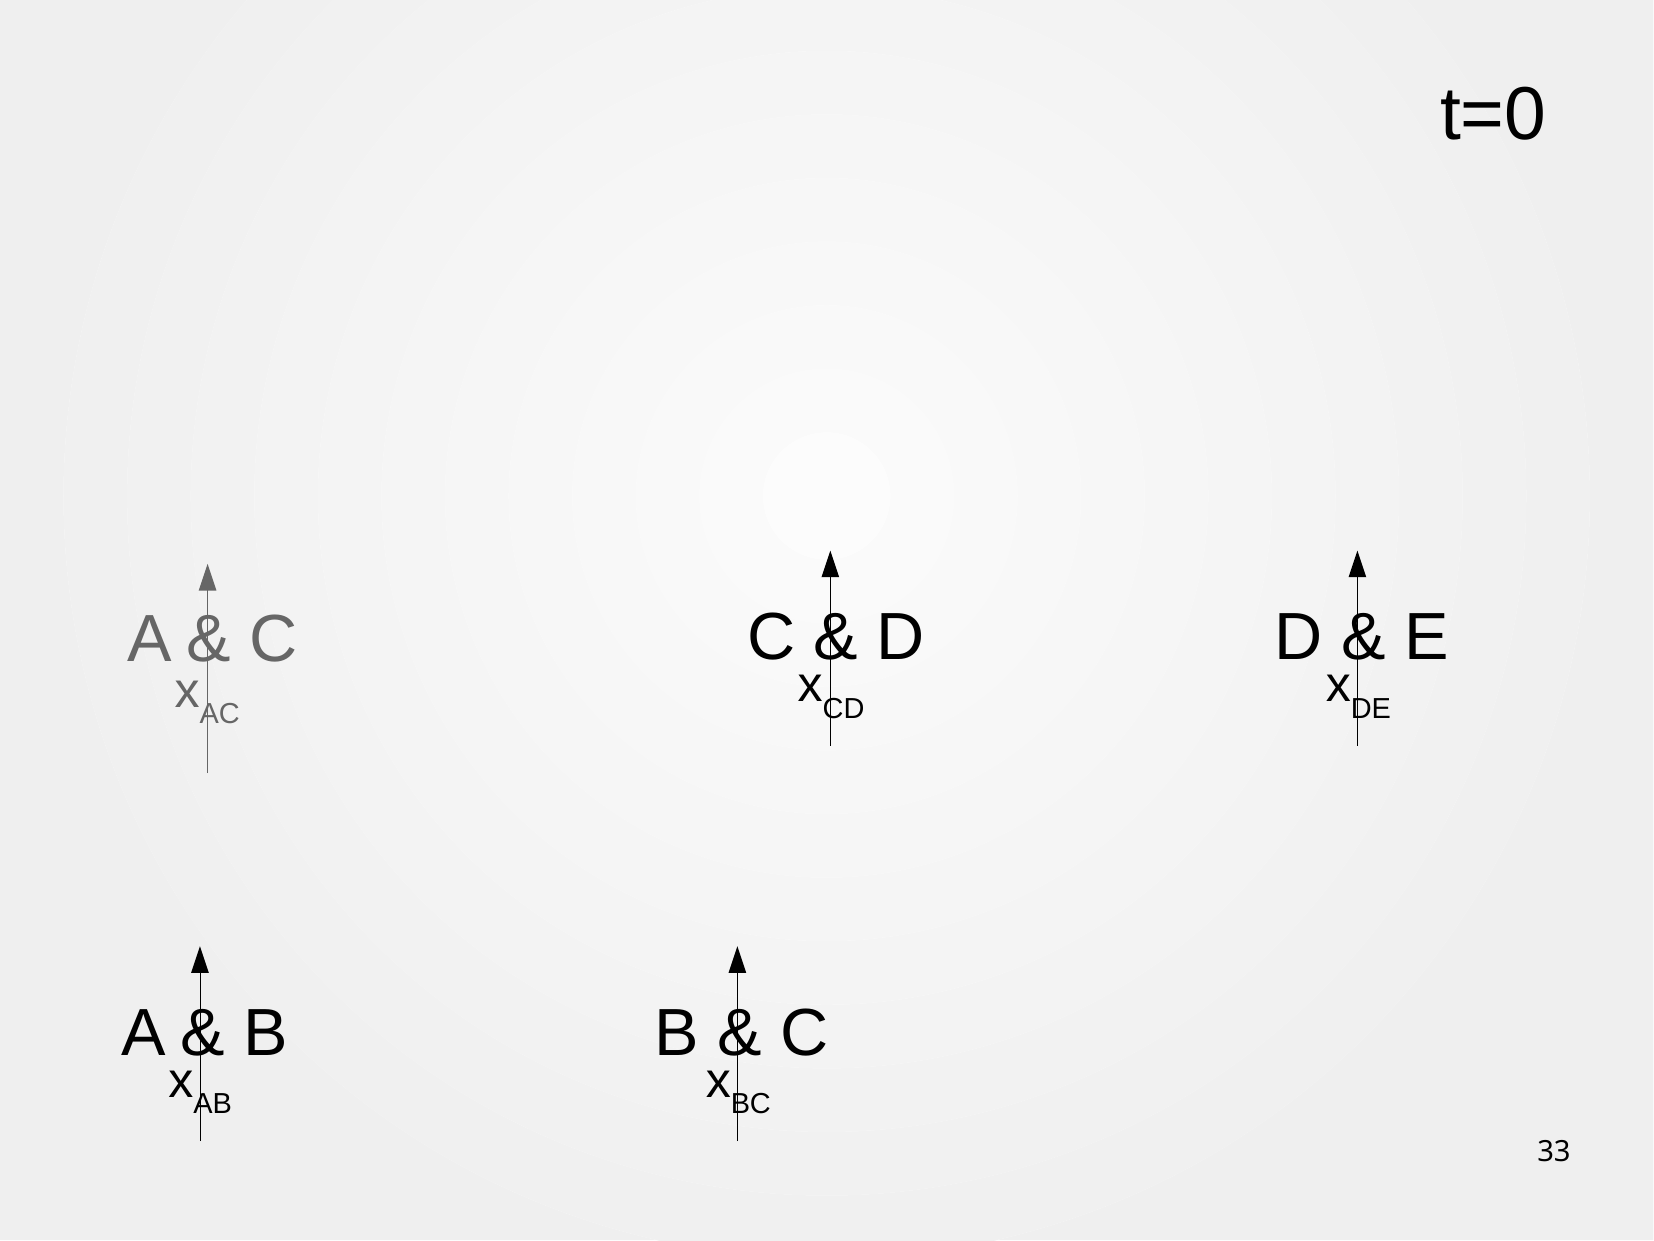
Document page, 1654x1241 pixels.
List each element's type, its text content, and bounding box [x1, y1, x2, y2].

text_box xBC [691, 1044, 786, 1128]
text_box A & B [101, 987, 308, 1077]
text_box C & D [727, 591, 946, 682]
text_box xAC [156, 654, 258, 738]
text_box xCD [782, 649, 880, 732]
text_box A & C [106, 593, 319, 683]
text_box B & C [638, 987, 846, 1077]
text_box t=0 [1425, 64, 1563, 163]
text_box D & E [1258, 591, 1466, 682]
text_box xAB [153, 1044, 247, 1128]
text_box xDE [1311, 649, 1407, 732]
